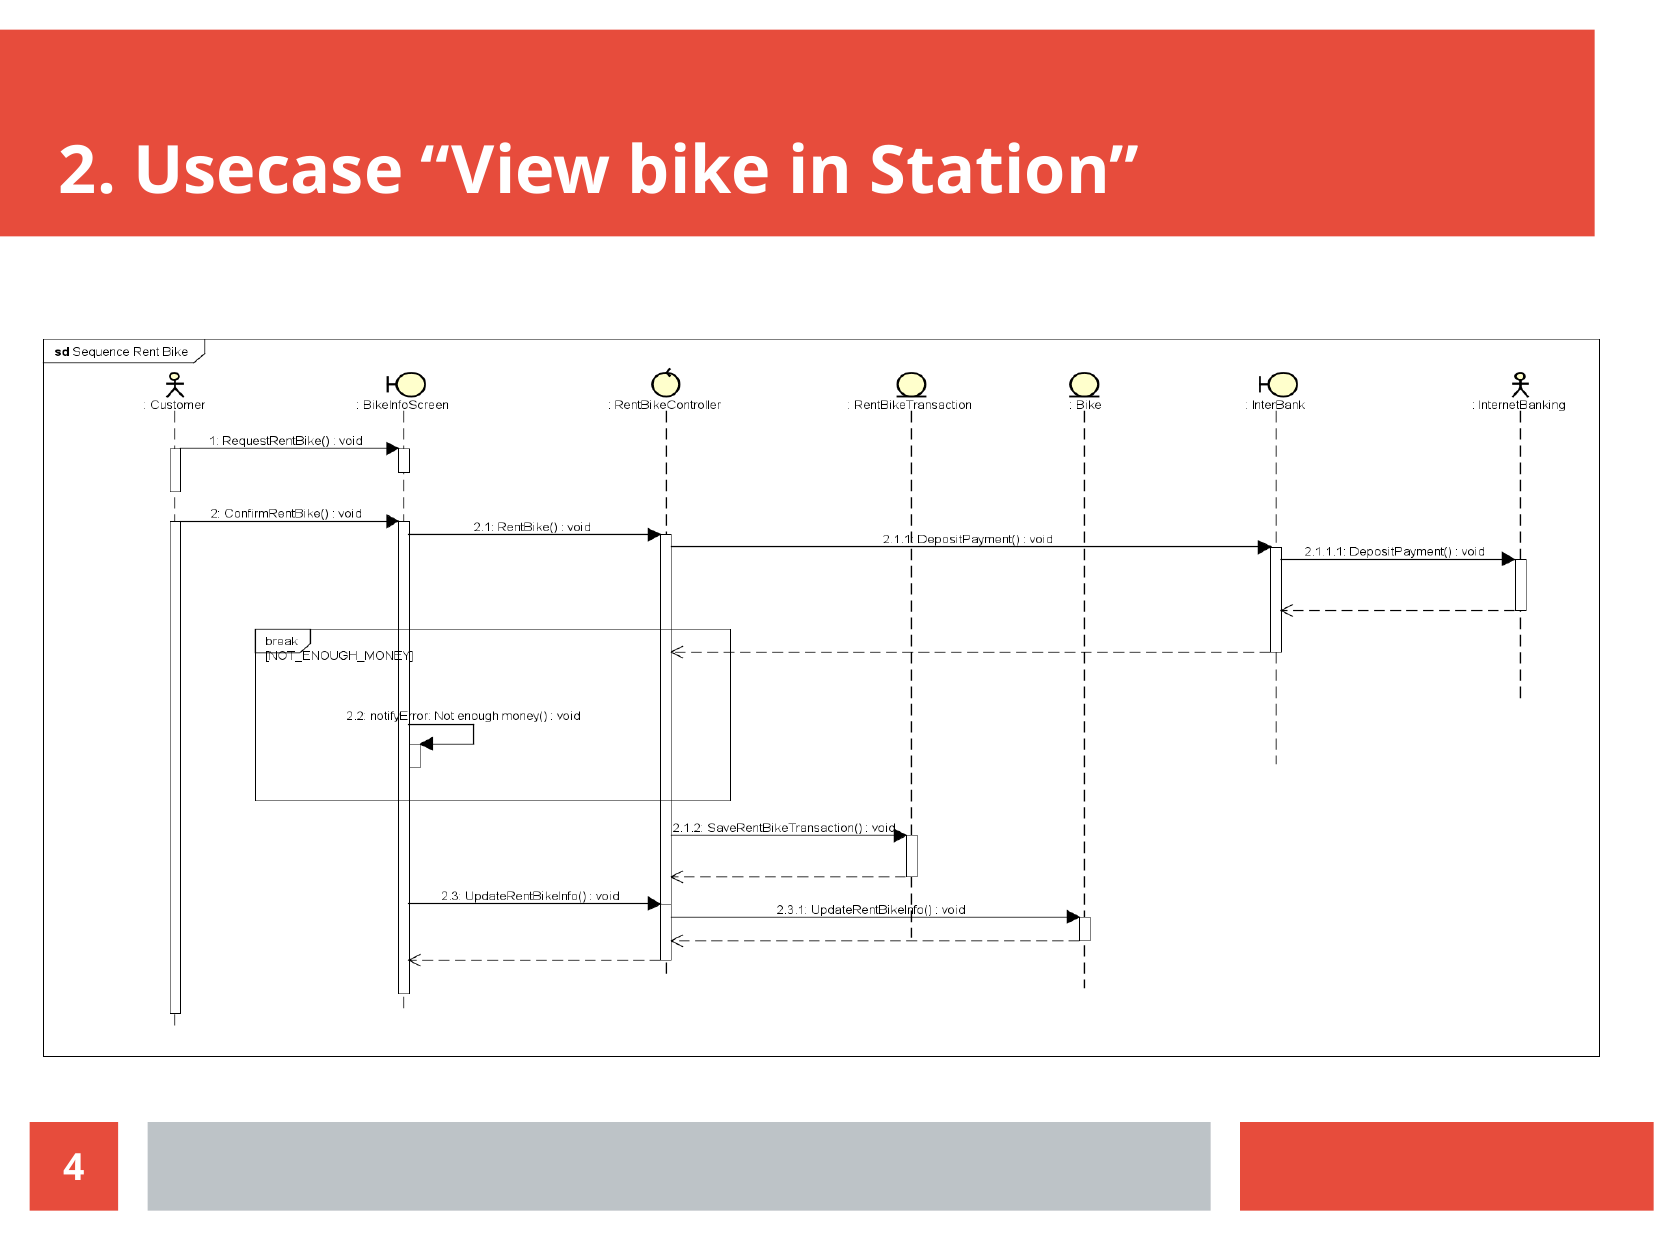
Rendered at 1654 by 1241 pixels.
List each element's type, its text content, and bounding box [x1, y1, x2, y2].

title 2. Usecase “View bike in Station” [59, 59, 1595, 207]
picture [32, 330, 1609, 1066]
text_box [29, 1122, 119, 1211]
